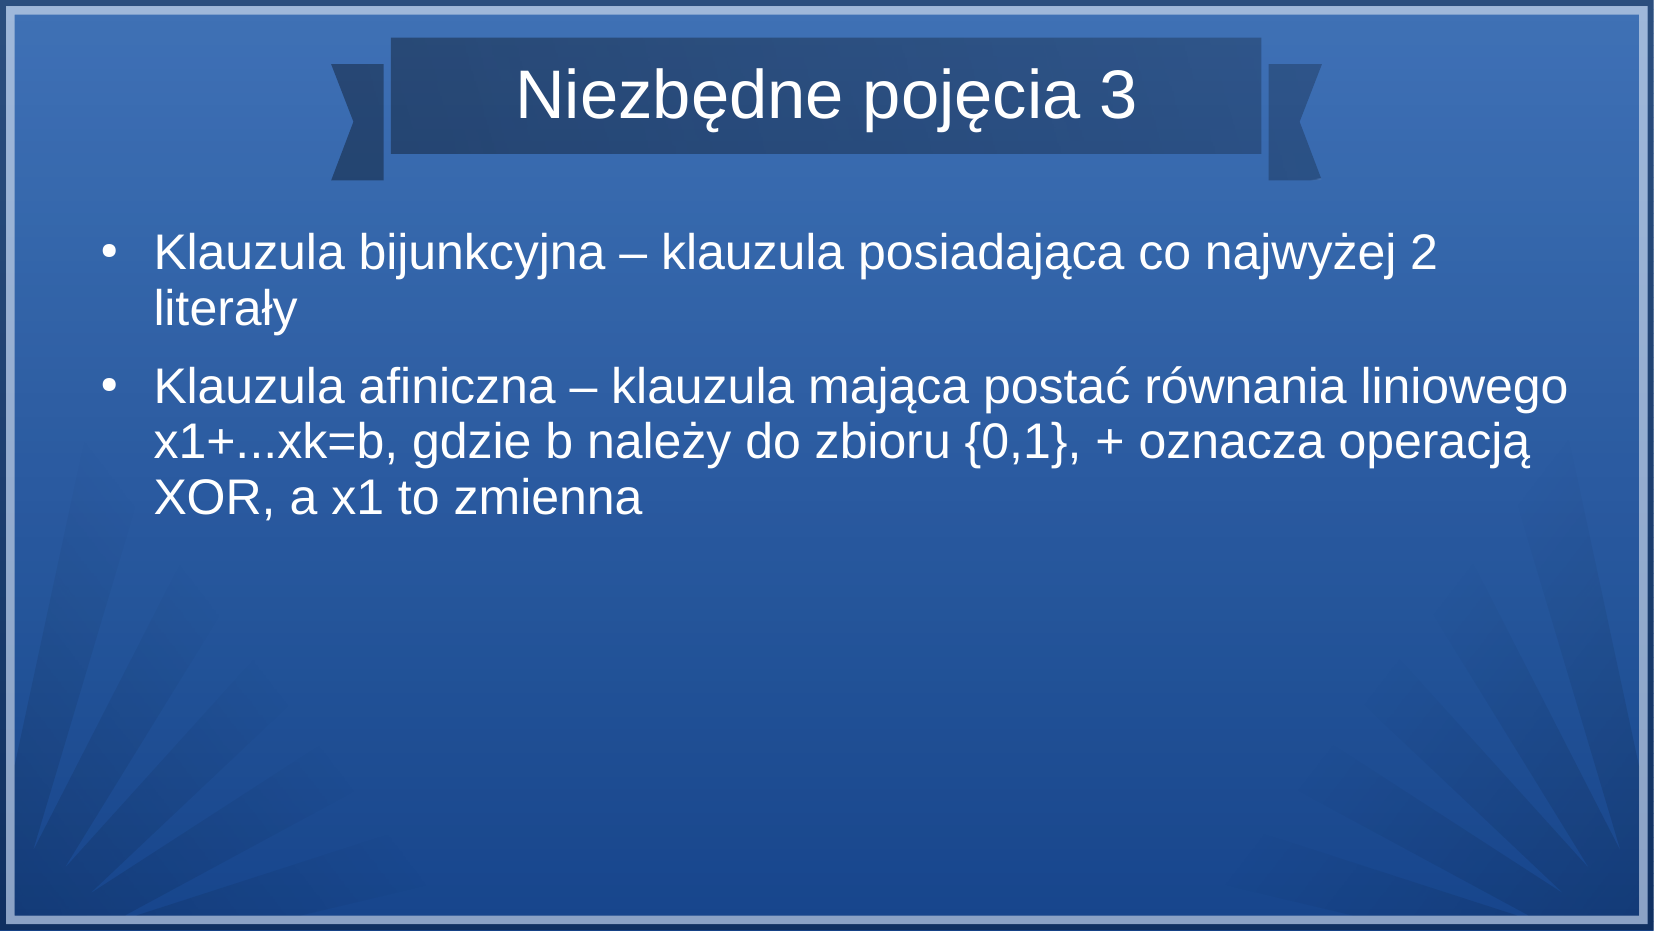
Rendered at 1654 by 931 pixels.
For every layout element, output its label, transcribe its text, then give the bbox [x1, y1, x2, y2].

title Niezbędne pojęcia 3 [389, 35, 1264, 154]
list Klauzula bijunkcyjna – klauzula posiadająca co najwyżej 2 literały Klauzula afiniczna – klauzula mająca postać równania liniowego x1+...xk=b, gdzie b należy do zbioru {0,1}, + oznacza operacją XOR, a x1 to zmienna [82, 224, 1571, 848]
